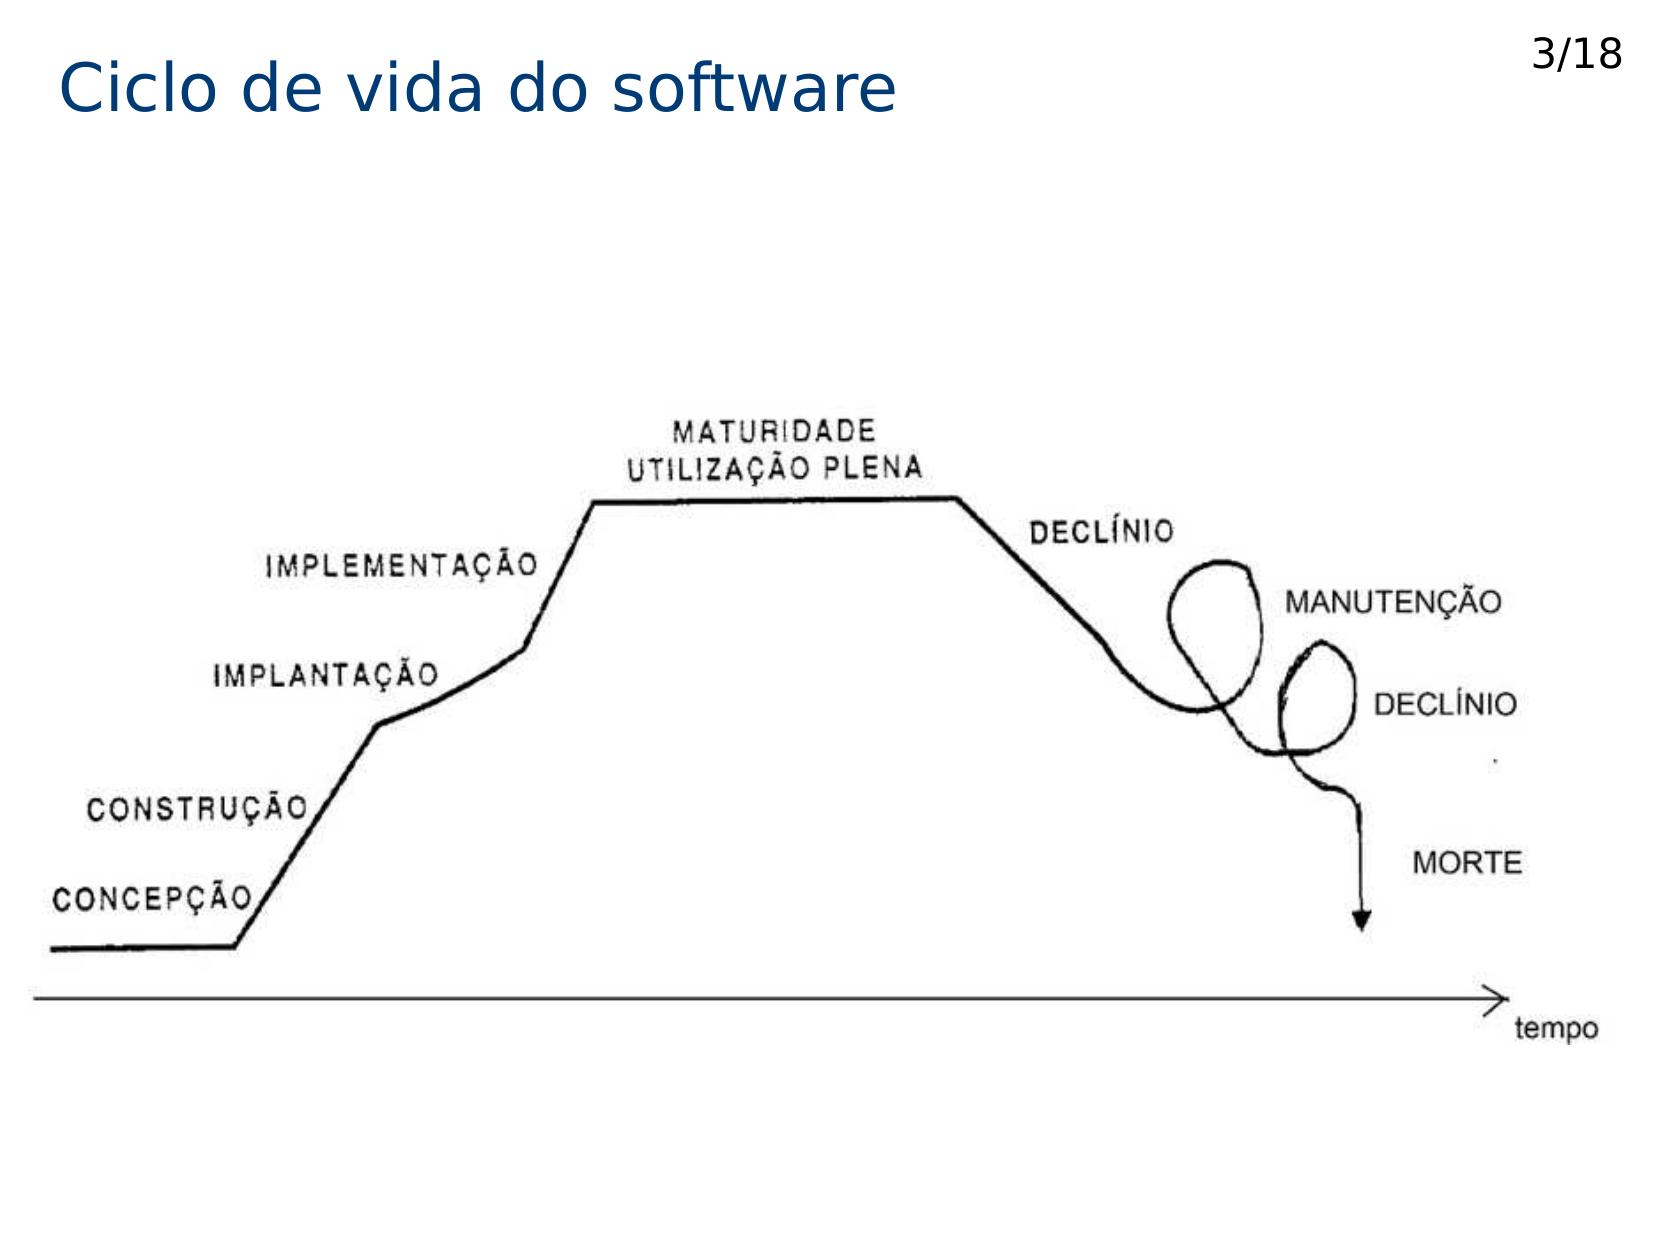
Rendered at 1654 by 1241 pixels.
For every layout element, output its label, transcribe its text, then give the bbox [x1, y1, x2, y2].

picture [0, 391, 1625, 1045]
title Ciclo de vida do software [59, 29, 1506, 148]
